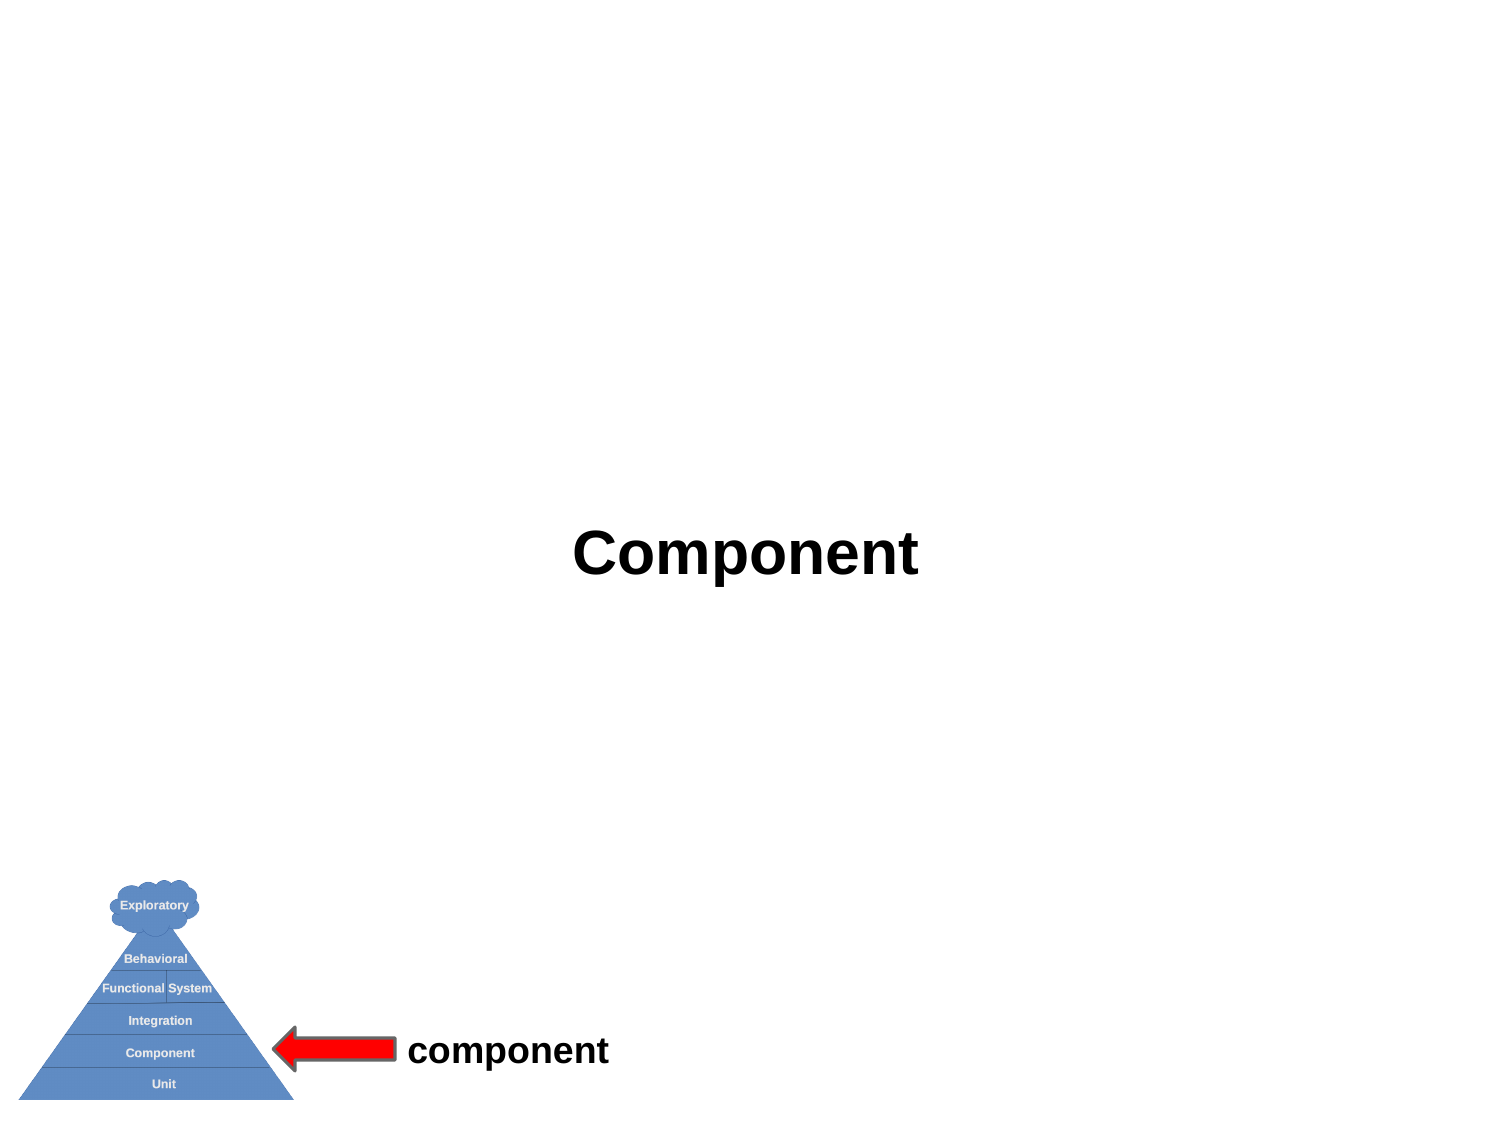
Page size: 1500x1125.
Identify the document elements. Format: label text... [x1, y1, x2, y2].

text_box [273, 1027, 392, 1071]
picture [18, 880, 294, 1100]
text_box component [392, 1010, 632, 1078]
text_box Component [557, 496, 990, 592]
